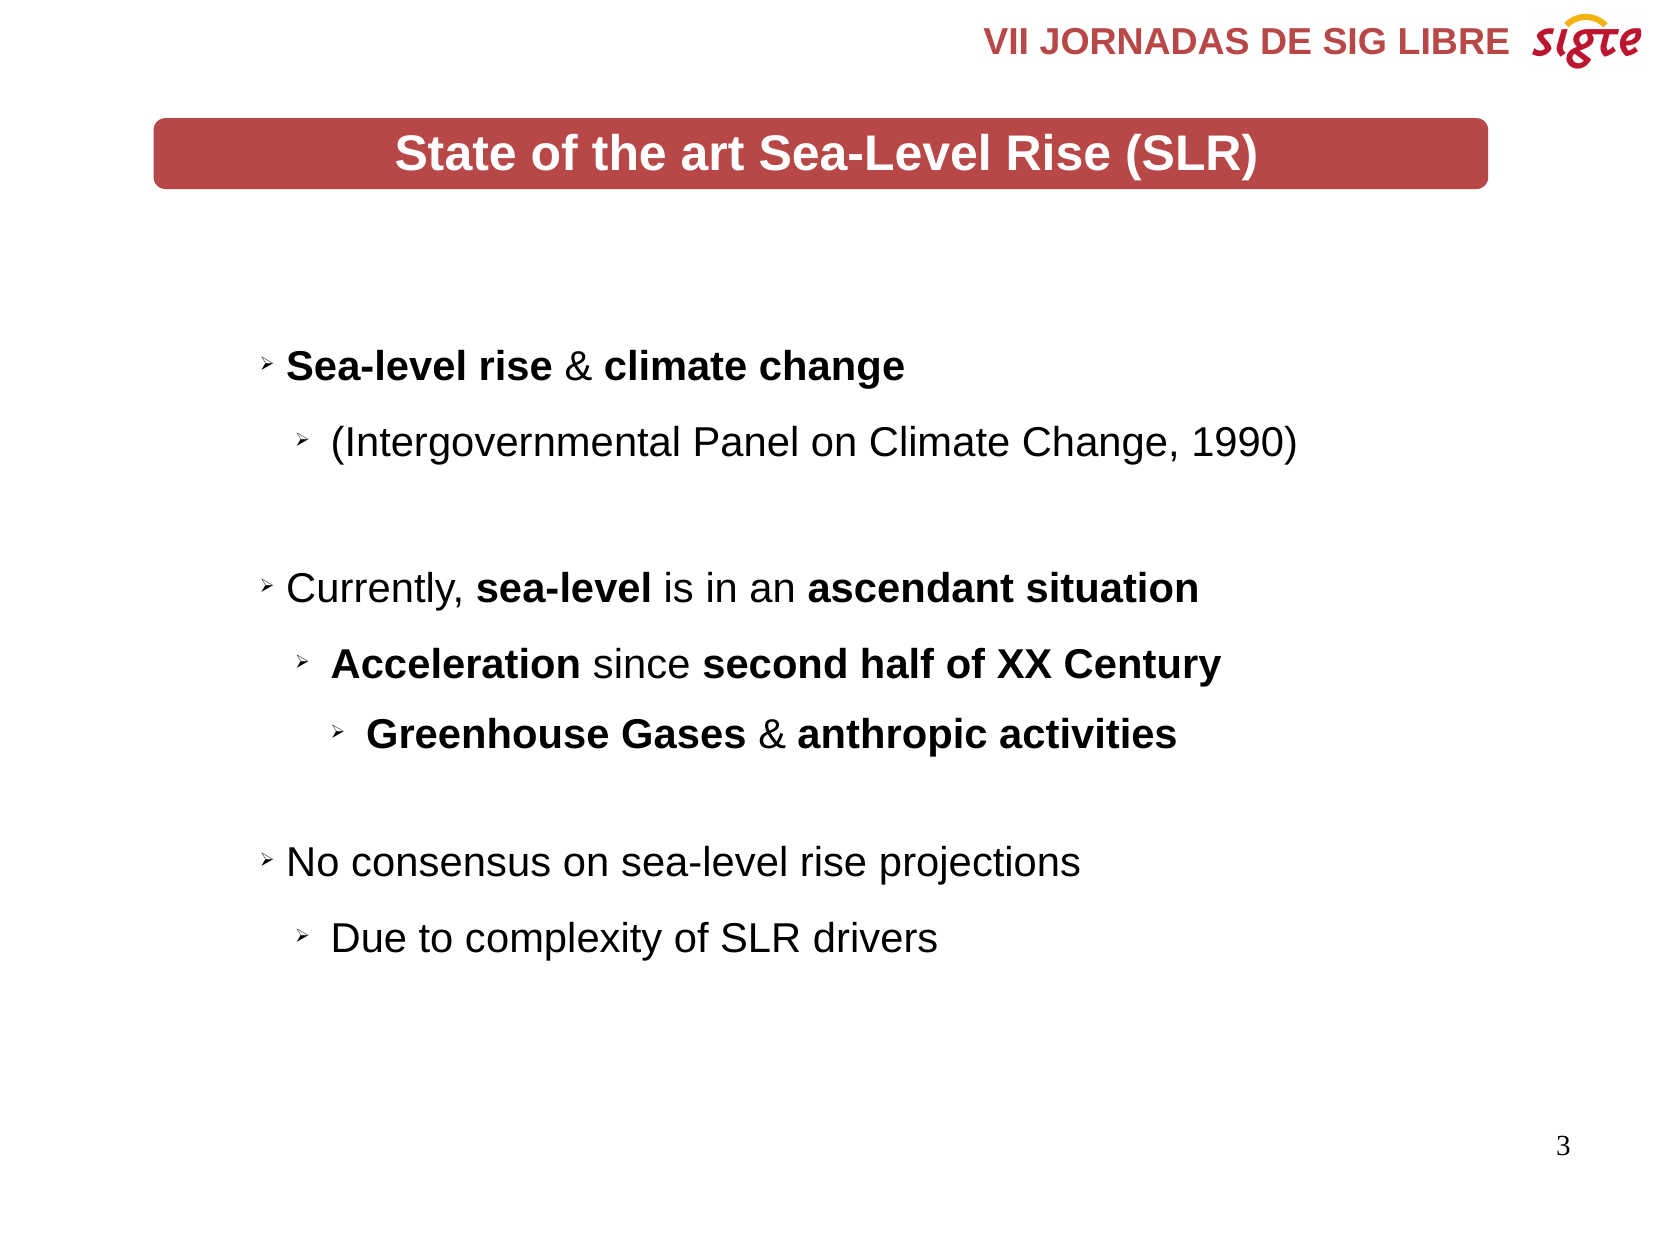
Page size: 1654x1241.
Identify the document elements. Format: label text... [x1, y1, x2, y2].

picture [1528, 11, 1644, 71]
list Sea-level rise & climate change (Intergovernmental Panel on Climate Change, 1990) Currently, sea-level is in an ascendant situation Acceleration since second half of XX Century Greenhouse Gases & anthropic activities No consensus on sea-level rise projections Due to complexity of SLR drivers [259, 342, 1453, 1075]
text_box VII JORNADAS DE SIG LIBRE [968, 12, 1524, 71]
title State of the art Sea-Level Rise (SLR) [82, 49, 1571, 257]
